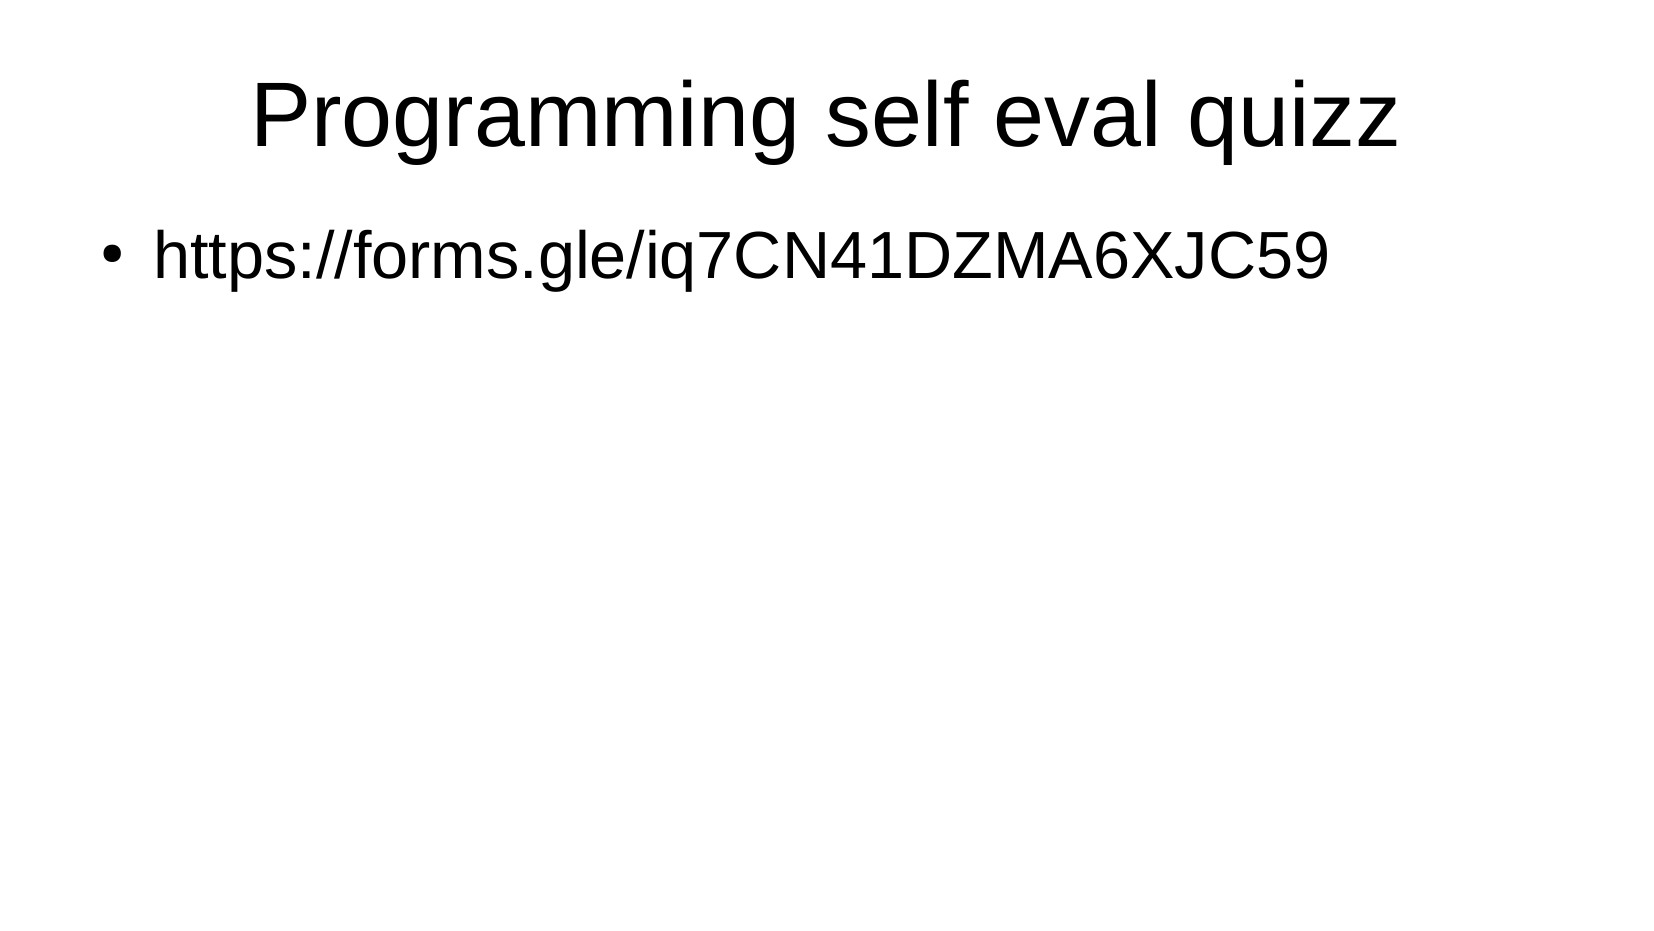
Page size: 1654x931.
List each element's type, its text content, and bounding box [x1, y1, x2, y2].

title Programming self eval quizz [82, 37, 1571, 193]
list https://forms.gle/iq7CN41DZMA6XJC59 [82, 217, 1571, 758]
